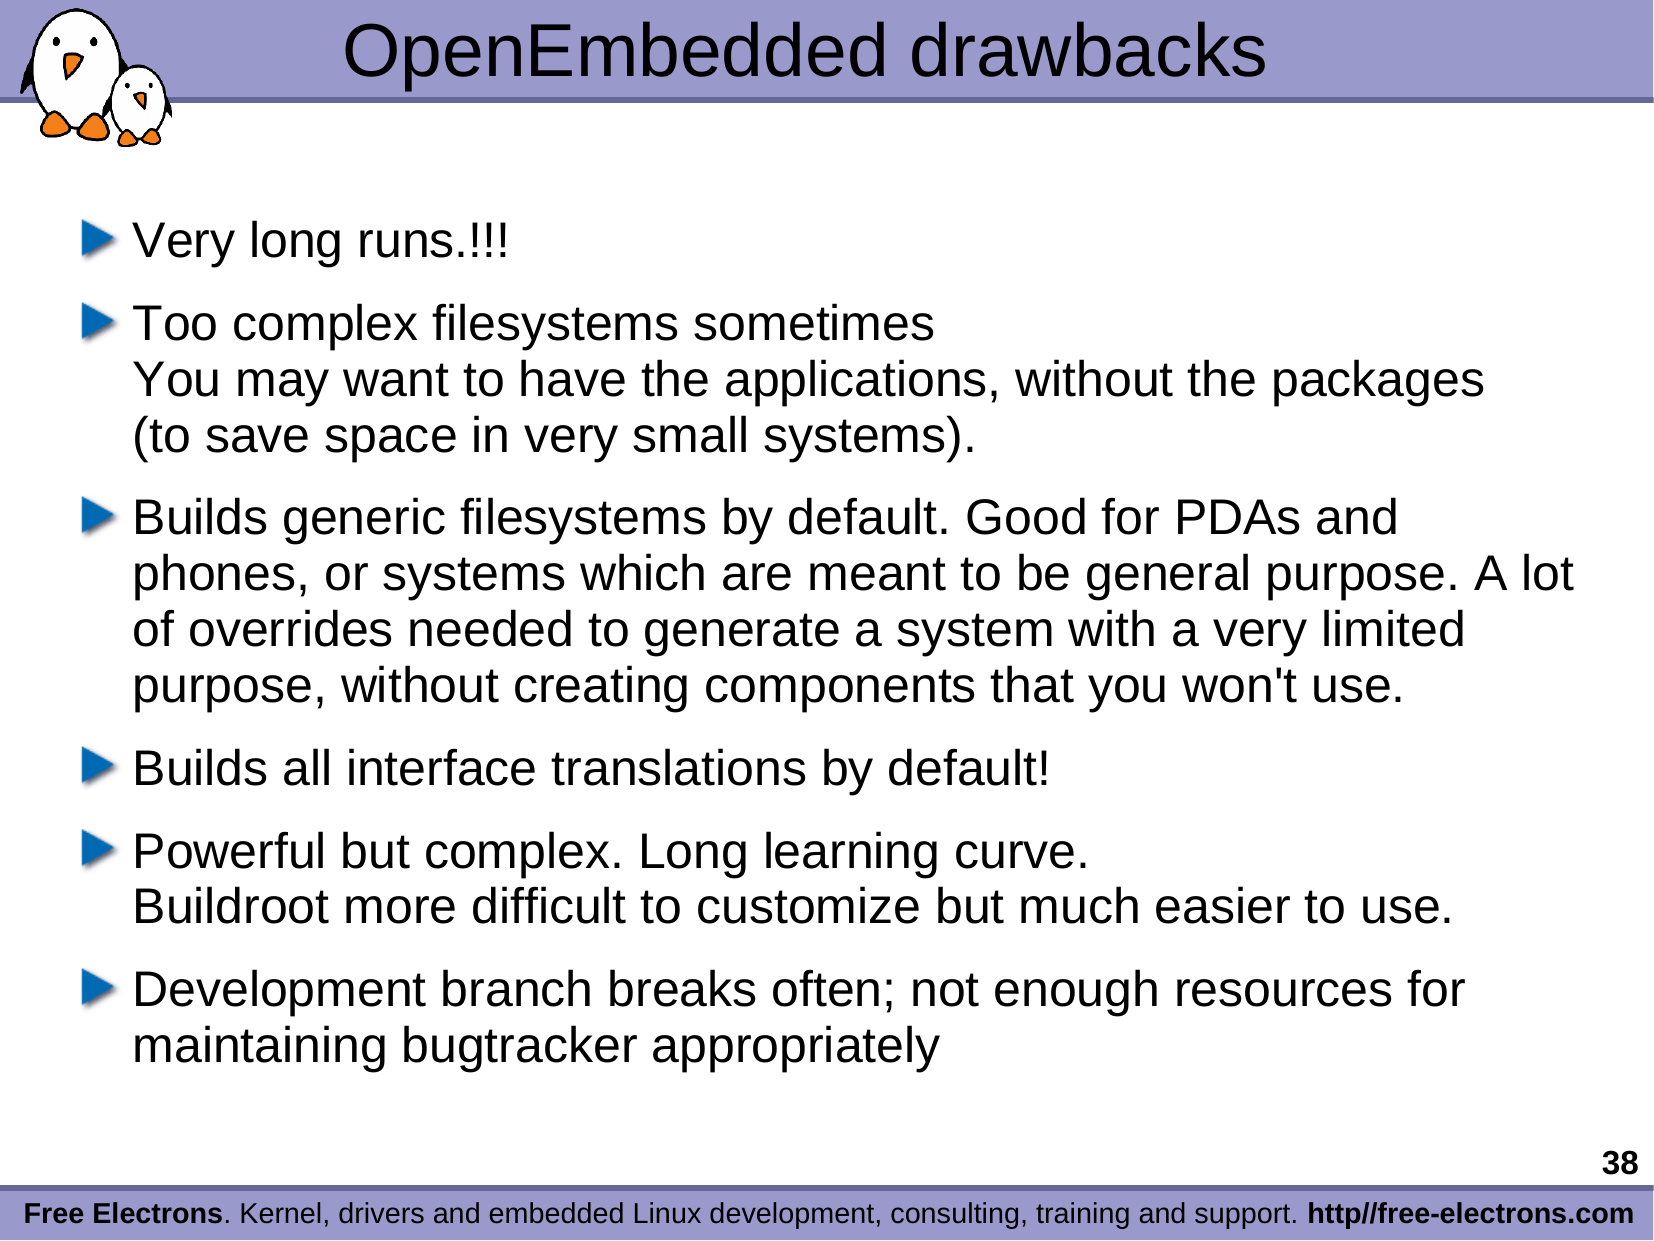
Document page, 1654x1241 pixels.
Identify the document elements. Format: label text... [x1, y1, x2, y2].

title OpenEmbedded drawbacks [60, 0, 1551, 101]
list Very long runs.!!! Too complex filesystems sometimes You may want to have the applications, without the packages (to save space in very small systems). Builds generic filesystems by default. Good for PDAs and phones, or systems which are meant to be general purpose. A lot of overrides needed to generate a system with a very limited purpose, without creating components that you won't use. Builds all interface translations by default! Powerful but complex. Long learning curve. Buildroot more difficult to customize but much easier to use. Development branch breaks often; not enough resources for maintaining bugtracker appropriately [61, 212, 1585, 1241]
picture [20, 8, 172, 147]
